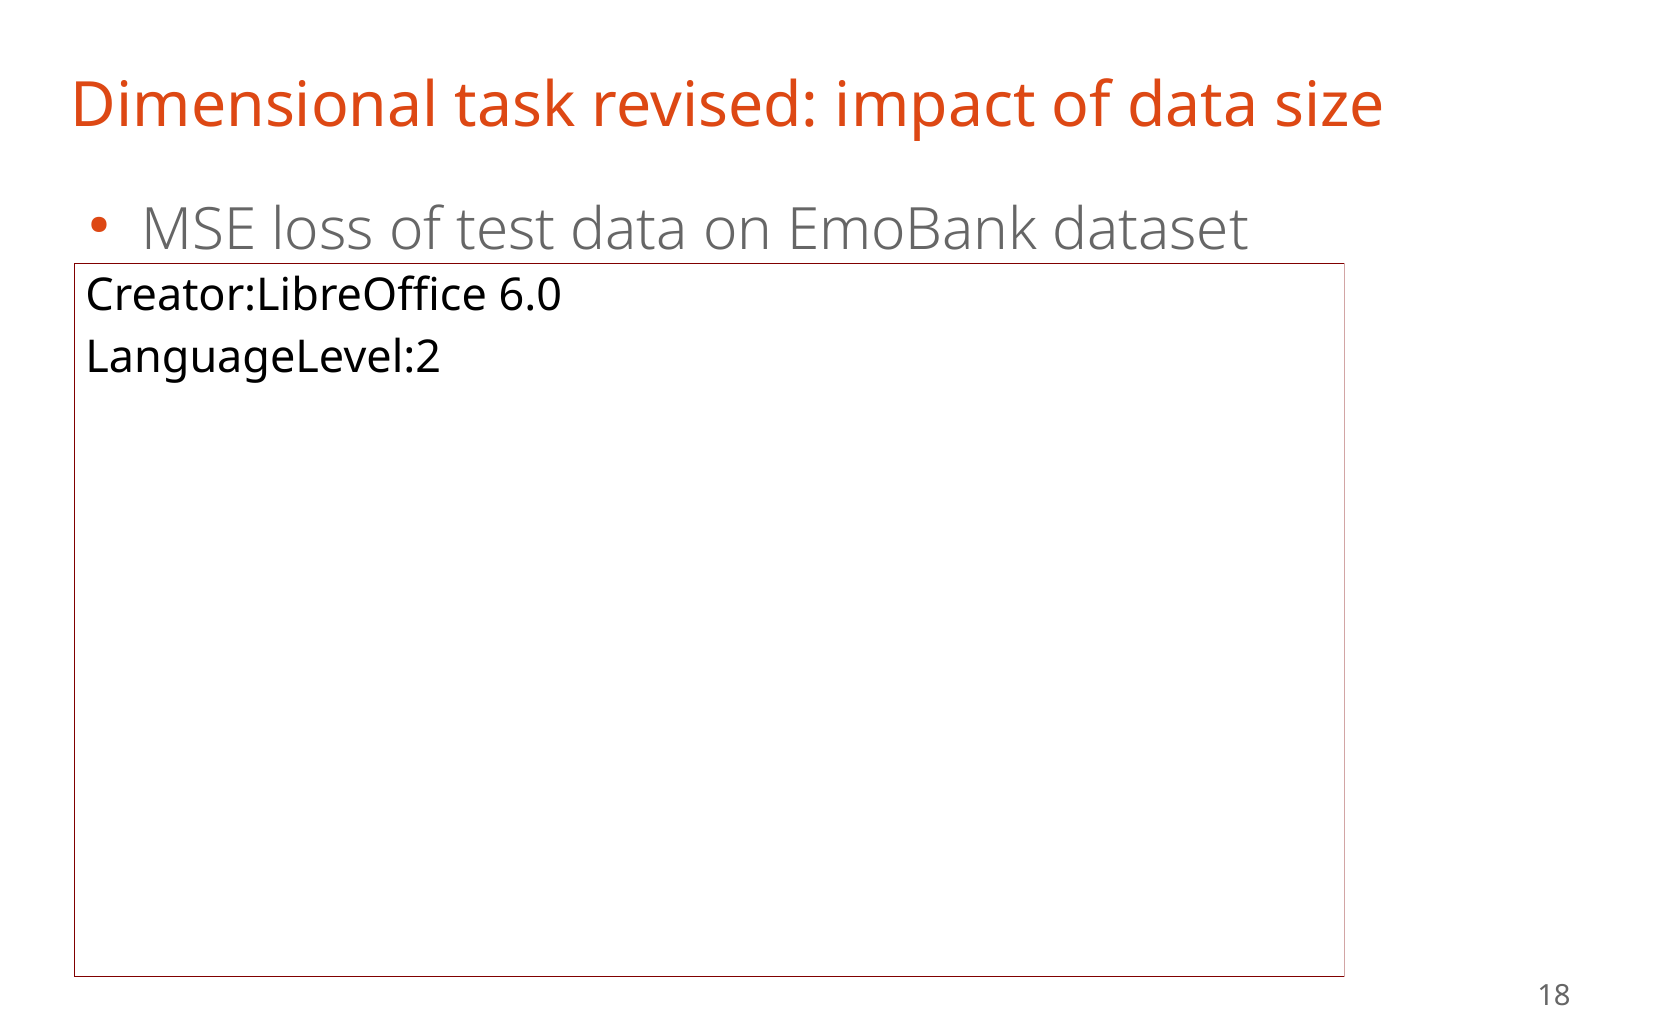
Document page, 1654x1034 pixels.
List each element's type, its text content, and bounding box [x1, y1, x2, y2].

picture [70, 259, 1345, 977]
list MSE loss of test data on EmoBank dataset [70, 186, 1518, 916]
title Dimensional task revised: impact of data size [70, 49, 1518, 155]
